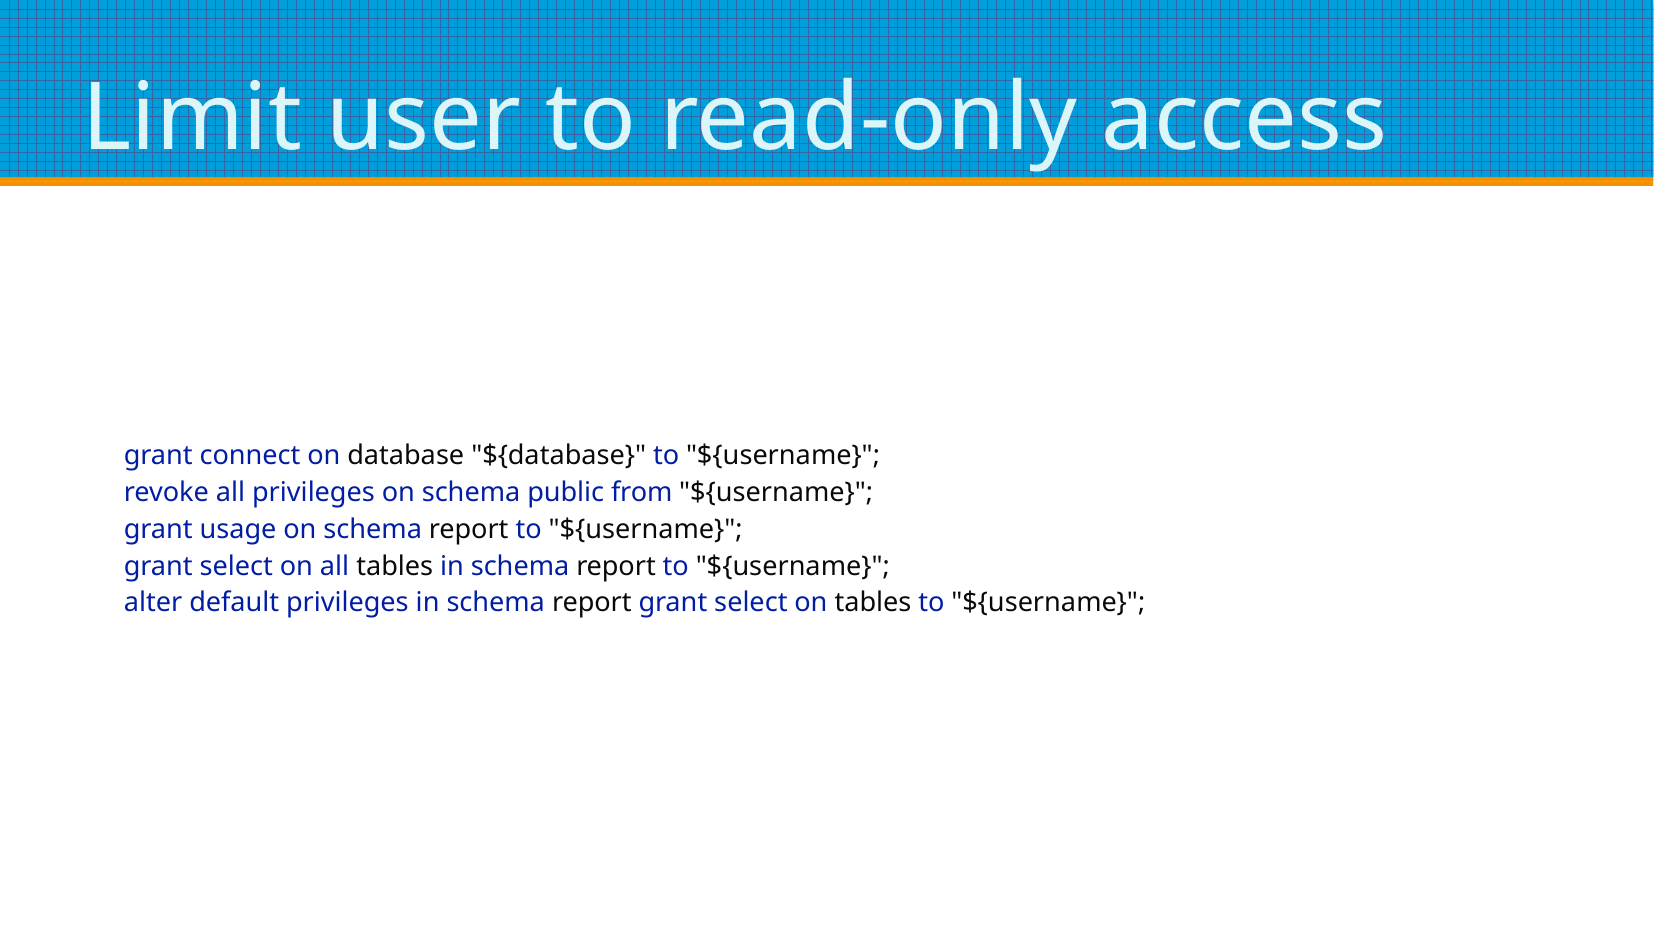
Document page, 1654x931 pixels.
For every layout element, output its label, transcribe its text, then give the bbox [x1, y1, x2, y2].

text_box grant connect on database "${database}" to "${username}"; revoke all privileges on schema public from "${username}"; grant usage on schema report to "${username}"; grant select on all tables in schema report to "${username}"; alter default privileges in schema report grant select on tables to "${username}"; [118, 236, 1595, 857]
title Limit user to read-only access [82, 14, 1571, 178]
